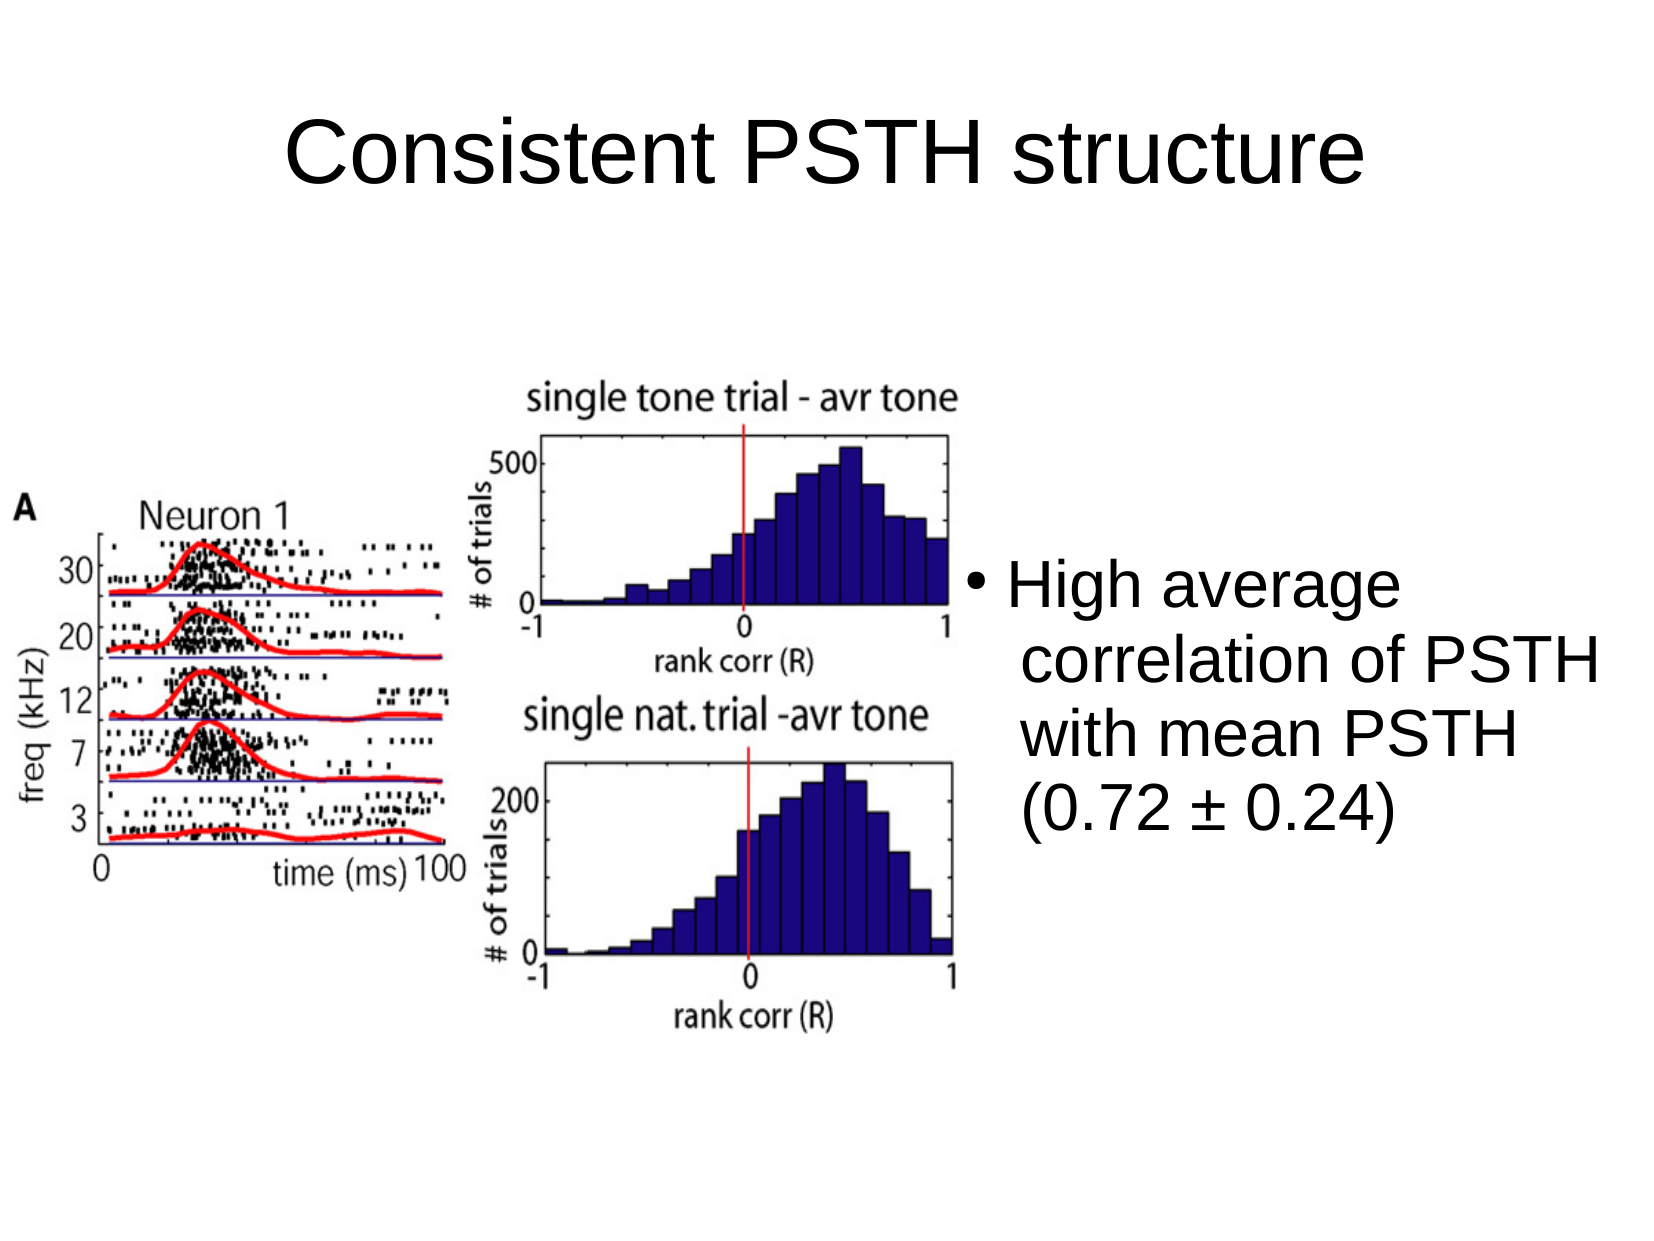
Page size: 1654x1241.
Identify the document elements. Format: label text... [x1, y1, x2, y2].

text_box High average correlation of PSTH with mean PSTH (0.72 ± 0.24) [964, 337, 1636, 1057]
title Consistent PSTH structure [82, 49, 1571, 257]
picture [11, 362, 961, 1082]
